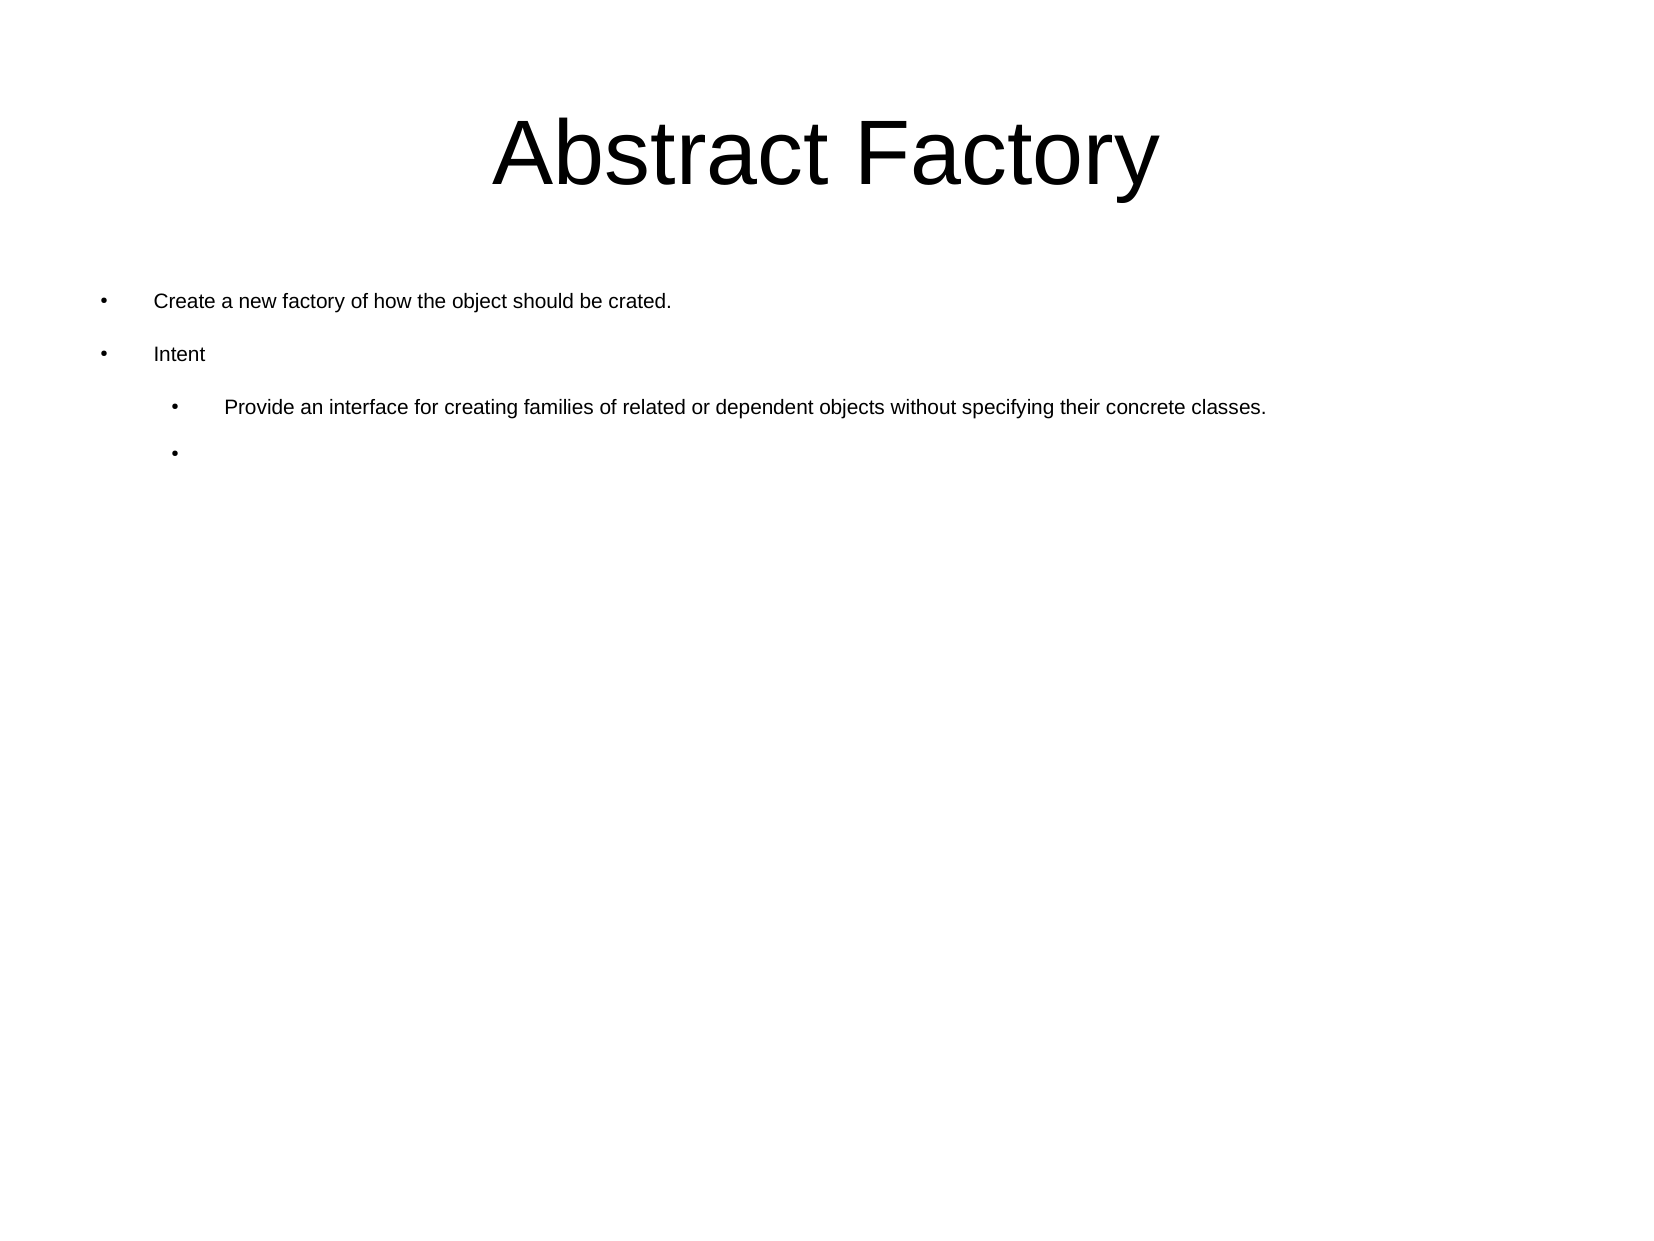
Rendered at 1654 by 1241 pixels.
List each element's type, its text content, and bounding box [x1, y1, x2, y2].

list Create a new factory of how the object should be crated. Intent Provide an interface for creating families of related or dependent objects without specifying their concrete classes. [82, 290, 1576, 1201]
title Abstract Factory [82, 49, 1571, 257]
